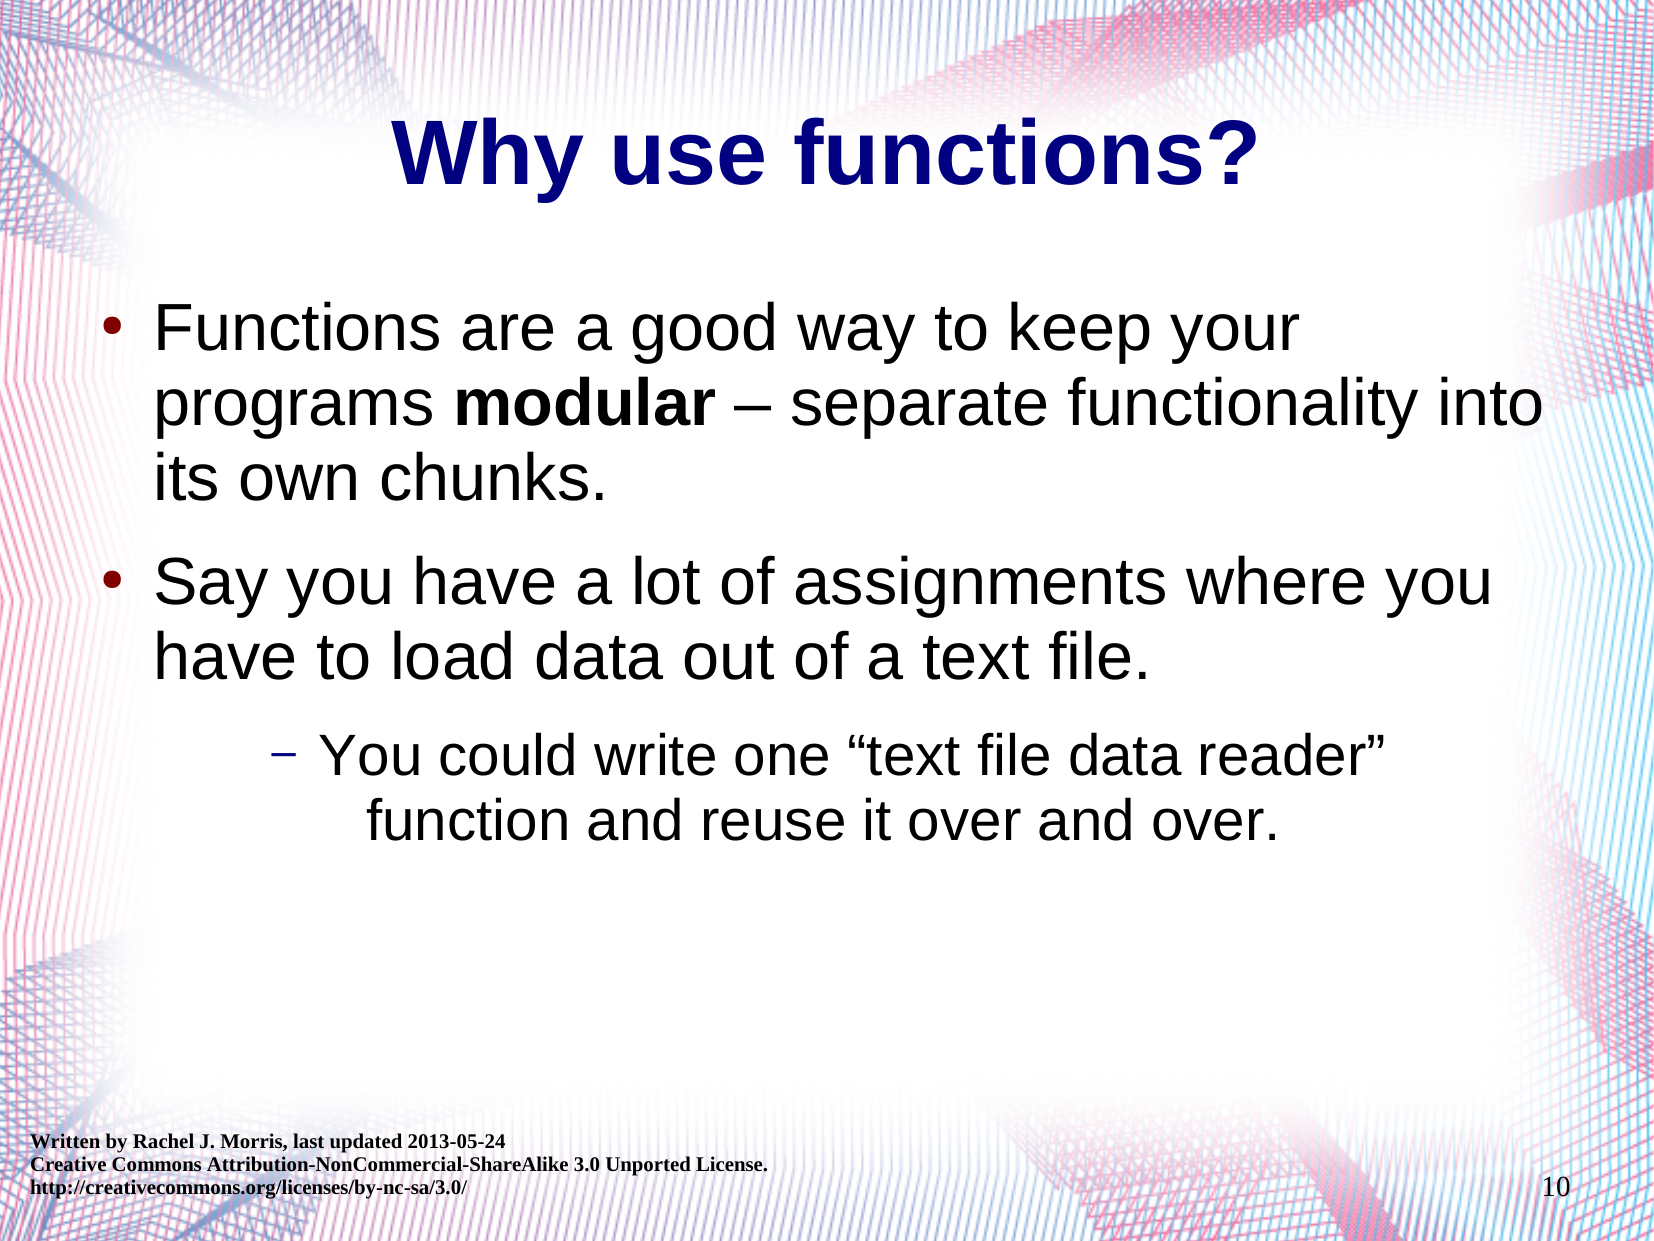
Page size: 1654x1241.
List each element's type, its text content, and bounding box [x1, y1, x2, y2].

title Why use functions? [82, 49, 1571, 257]
list Functions are a good way to keep your programs modular – separate functionality into its own chunks. Say you have a lot of assignments where you have to load data out of a text file. You could write one “text file data reader” function and reuse it over and over. [82, 290, 1571, 1010]
picture [0, 0, 1654, 1241]
